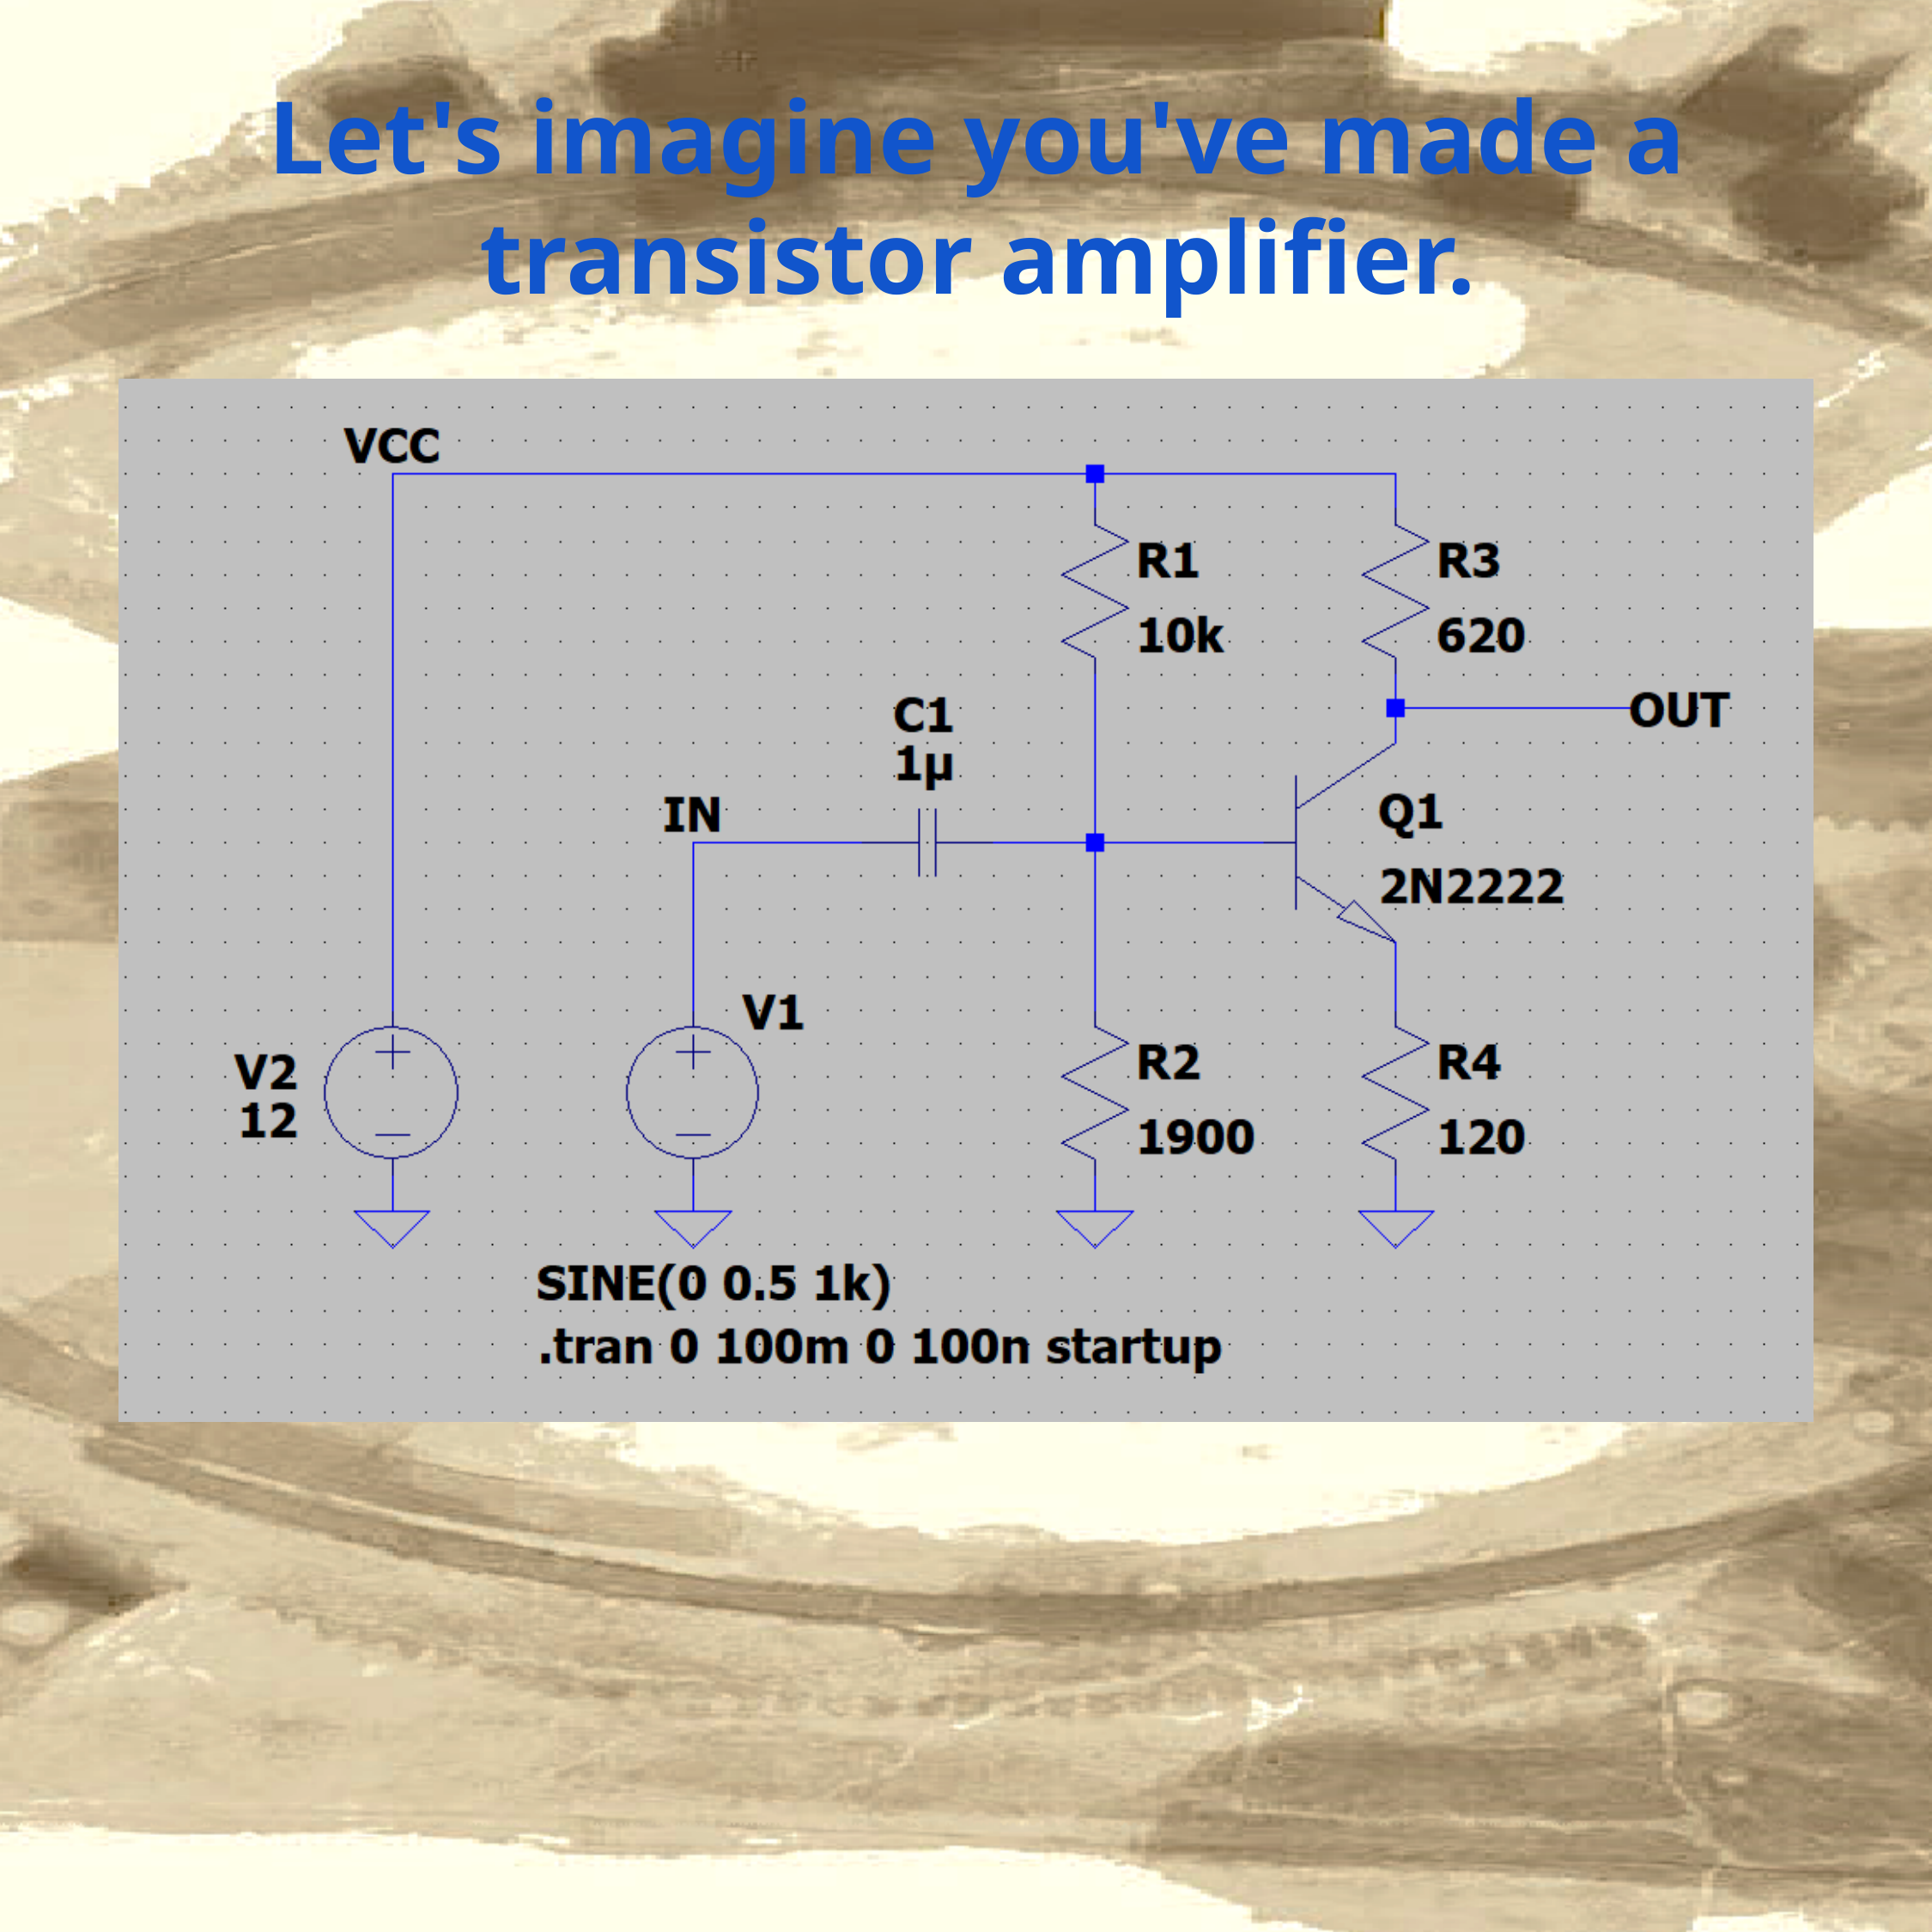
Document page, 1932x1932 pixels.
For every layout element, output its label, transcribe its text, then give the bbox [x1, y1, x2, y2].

text_box Let's imagine you've made a transistor amplifier. [71, 60, 1884, 372]
picture [0, 0, 1932, 1932]
